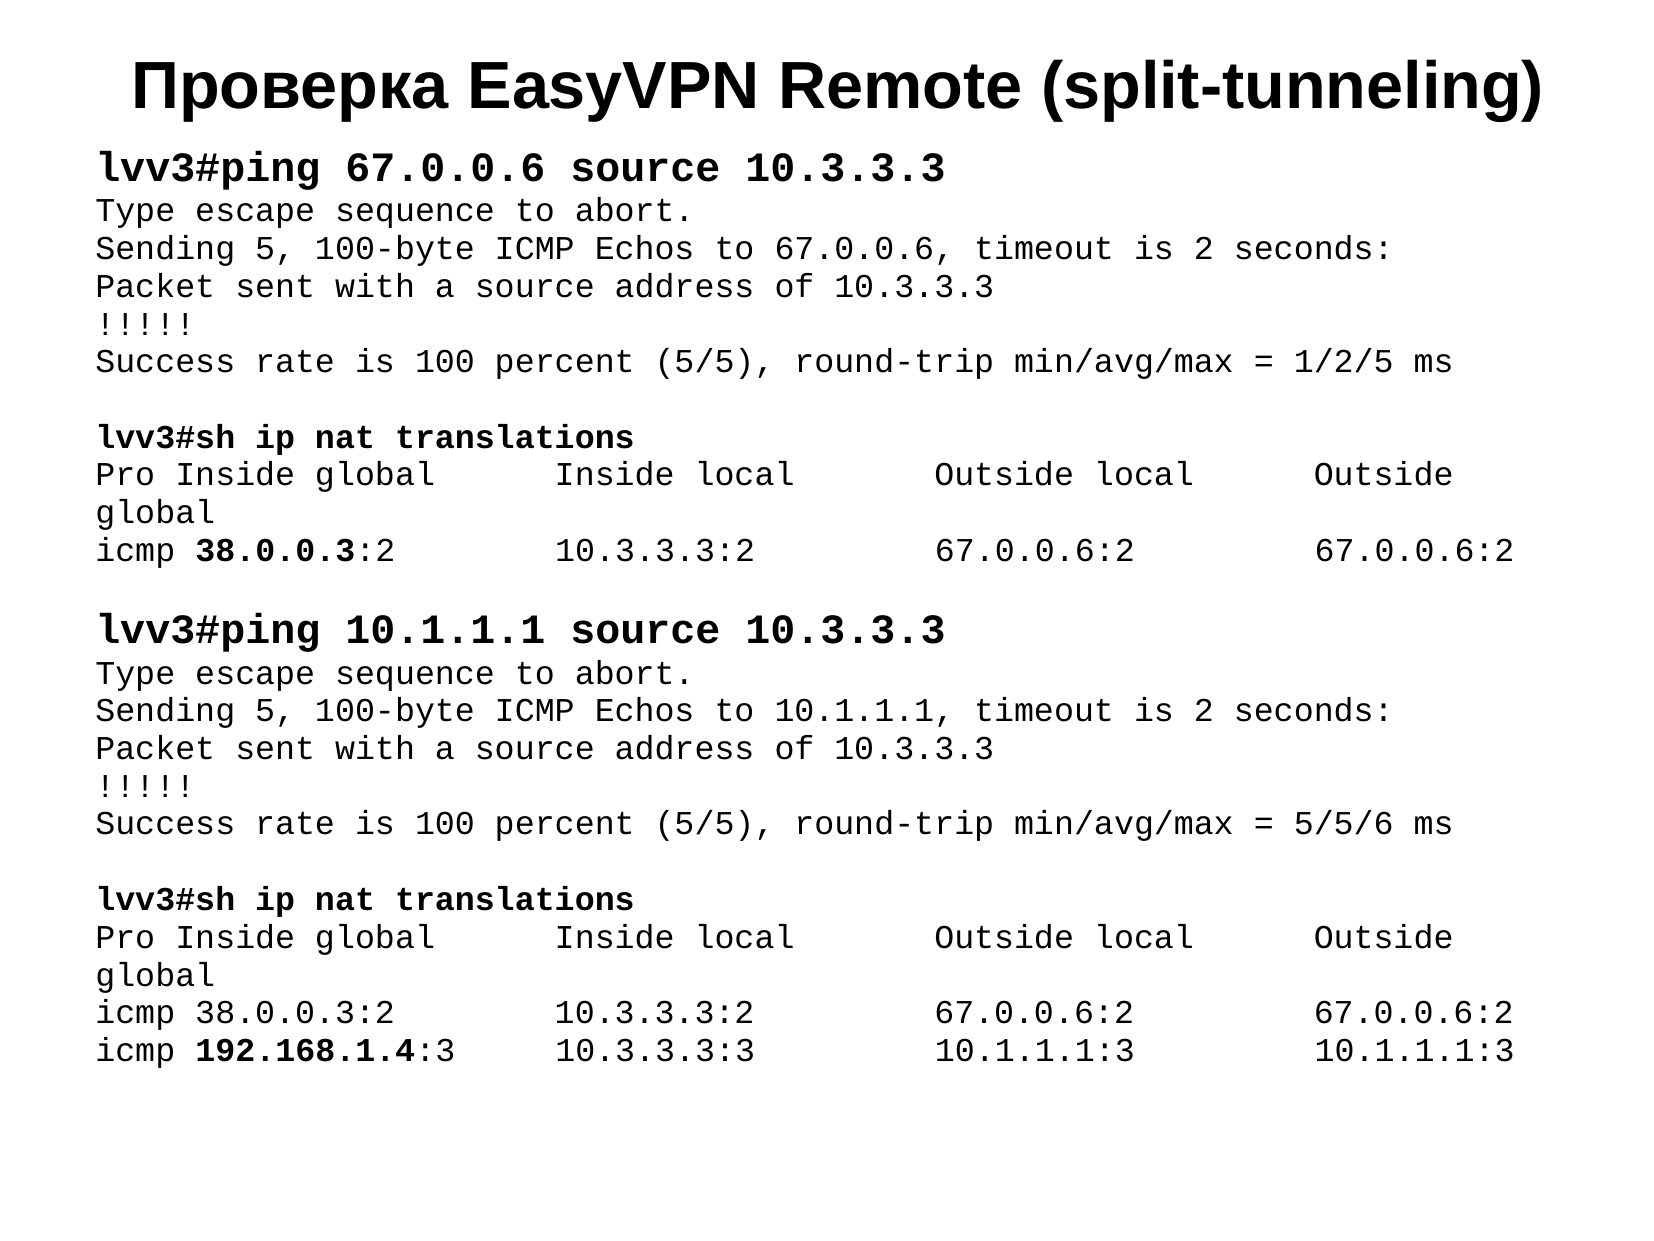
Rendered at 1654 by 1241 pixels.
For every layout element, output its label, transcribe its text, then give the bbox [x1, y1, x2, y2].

text_box Проверка EasyVPN Remote (split-tunneling) [64, 37, 1613, 130]
list lvv3#ping 67.0.0.6 source 10.3.3.3 Type escape sequence to abort. Sending 5, 100-byte ICMP Echos to 67.0.0.6, timeout is 2 seconds: Packet sent with a source address of 10.3.3.3 !!!!! Success rate is 100 percent (5/5), round-trip min/avg/max = 1/2/5 ms lvv3#sh ip nat translations Pro Inside global Inside local Outside local Outside global icmp 38.0.0.3:2 10.3.3.3:2 67.0.0.6:2 67.0.0.6:2 lvv3#ping 10.1.1.1 source 10.3.3.3 Type escape sequence to abort. Sending 5, 100-byte ICMP Echos to 10.1.1.1, timeout is 2 seconds: Packet sent with a source address of 10.3.3.3 !!!!! Success rate is 100 percent (5/5), round-trip min/avg/max = 5/5/6 ms lvv3#sh ip nat translations Pro Inside global Inside local Outside local Outside global icmp 38.0.0.3:2 10.3.3.3:2 67.0.0.6:2 67.0.0.6:2 icmp 192.168.1.4:3 10.3.3.3:3 10.1.1.1:3 10.1.1.1:3 [95, 146, 1538, 1213]
